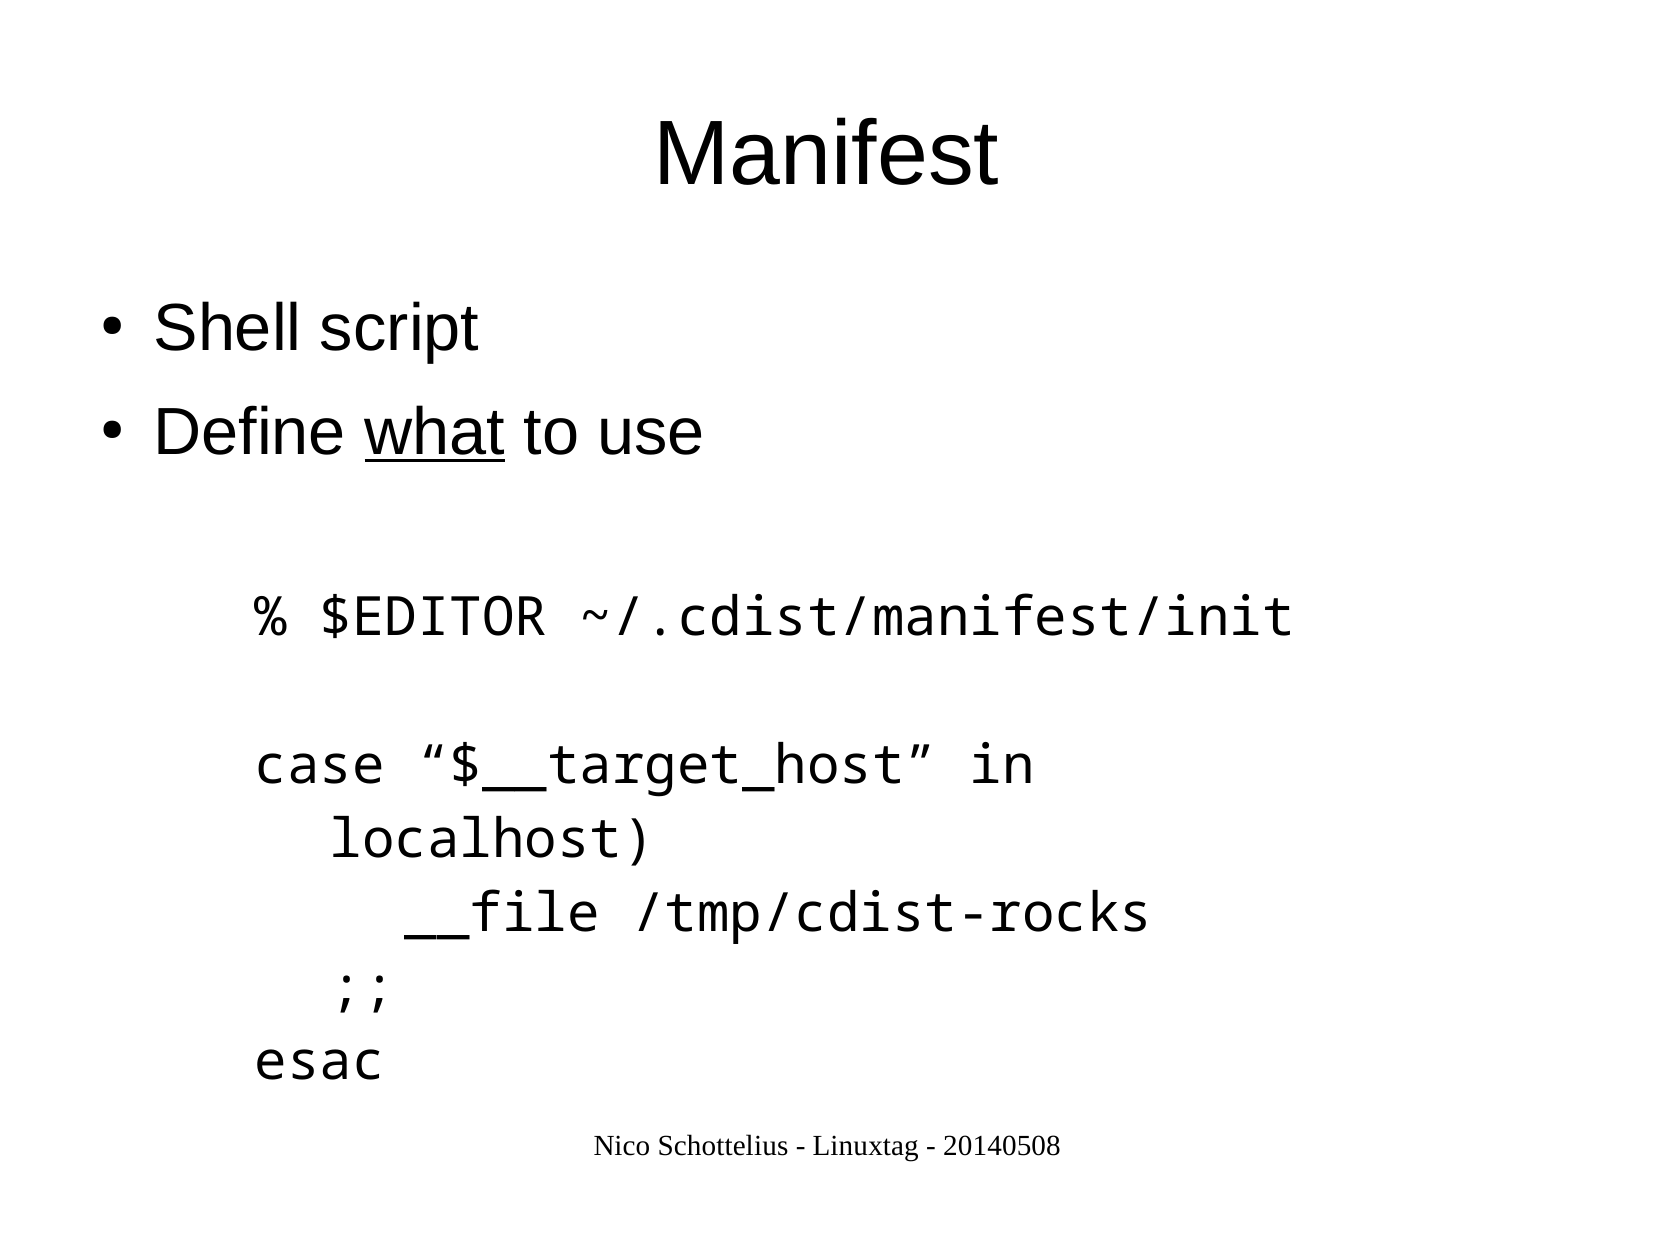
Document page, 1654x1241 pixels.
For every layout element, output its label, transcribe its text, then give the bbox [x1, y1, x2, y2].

list Shell script Define what to use [82, 290, 1538, 1010]
title Manifest [82, 49, 1571, 257]
text_box % $EDITOR ~/.cdist/manifest/init case “$__target_host” in localhost) __file /tmp/cdist-rocks ;; esac [239, 1010, 1380, 1229]
